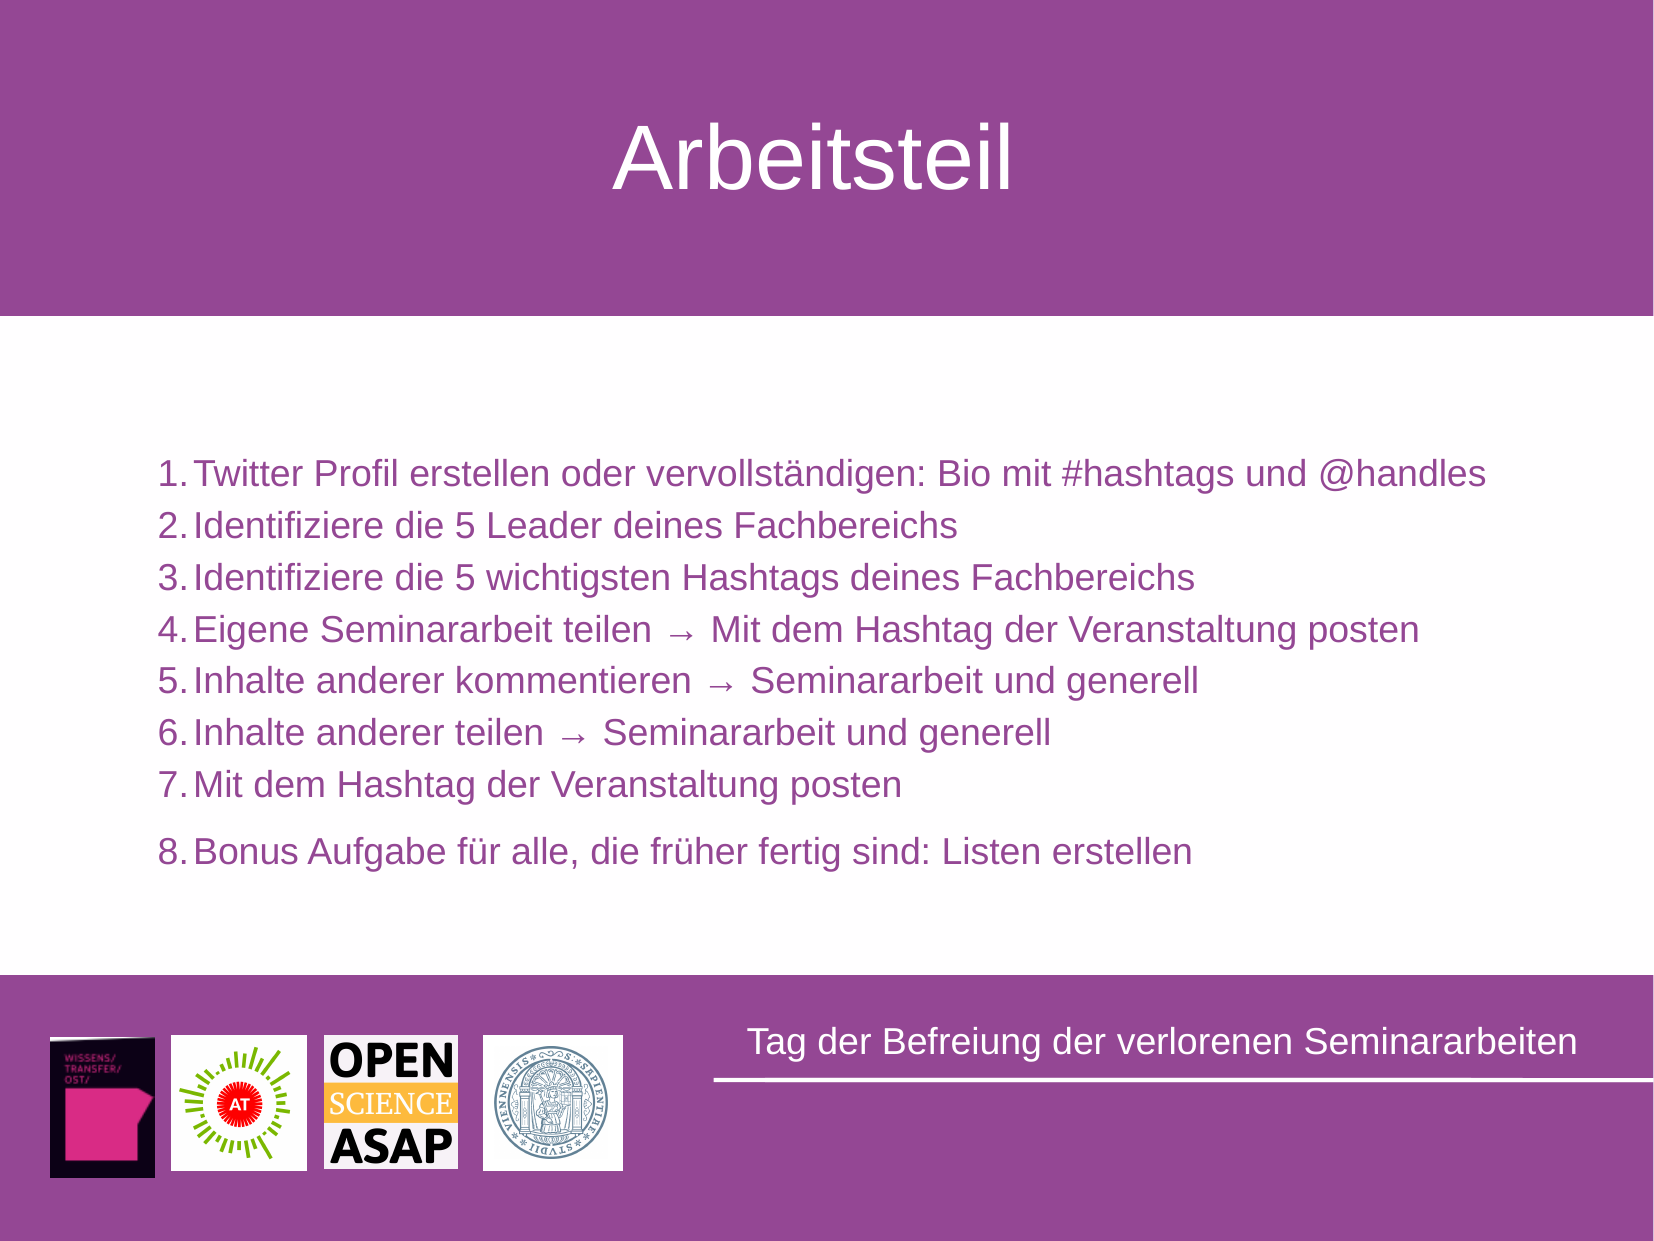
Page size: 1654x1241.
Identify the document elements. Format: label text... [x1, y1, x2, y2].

picture [171, 1035, 307, 1171]
text_box Twitter Profil erstellen oder vervollständigen: Bio mit #hashtags und @handles Identifiziere die 5 Leader deines Fachbereichs Identifiziere die 5 wichtigsten Hashtags deines Fachbereichs Eigene Seminararbeit teilen → Mit dem Hashtag der Veranstaltung posten Inhalte anderer kommentieren → Seminararbeit und generell Inhalte anderer teilen → Seminararbeit und generell Mit dem Hashtag der Veranstaltung posten Bonus Aufgabe für alle, die früher fertig sind: Listen erstellen [60, 435, 1586, 994]
picture [324, 1035, 458, 1169]
text_box [0, 0, 1654, 316]
picture [50, 1037, 155, 1178]
title Arbeitsteil [82, 49, 1571, 257]
picture [494, 1046, 608, 1159]
text_box [0, 975, 1654, 1241]
text_box Tag der Befreiung der verlorenen Seminararbeiten [719, 1009, 1606, 1067]
